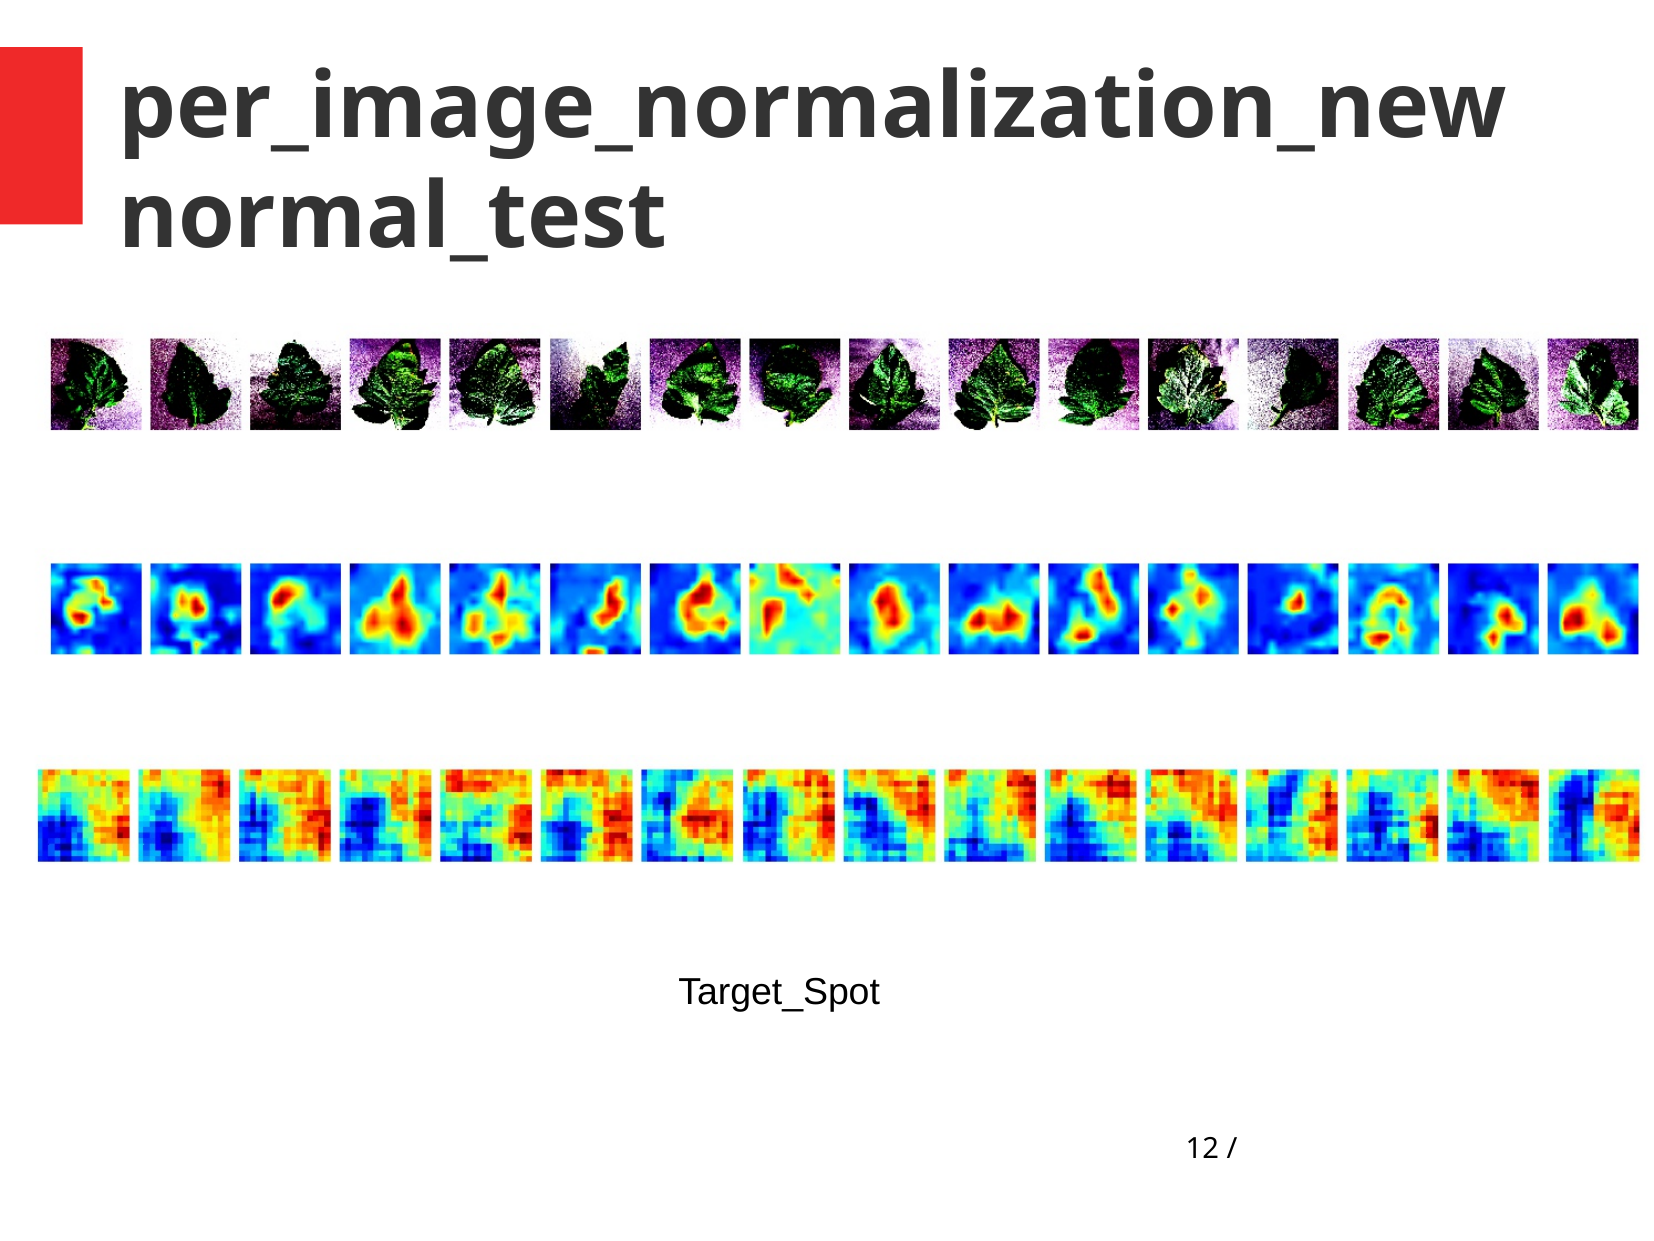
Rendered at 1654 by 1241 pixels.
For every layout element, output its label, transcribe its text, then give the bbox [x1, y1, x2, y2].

picture [0, 755, 1654, 900]
title per_image_normalization_new normal_test [118, 45, 1571, 260]
text_box Target_Spot [663, 963, 1006, 1021]
picture [0, 323, 1654, 468]
text_box / [1185, 1129, 1571, 1216]
picture [0, 548, 1654, 693]
